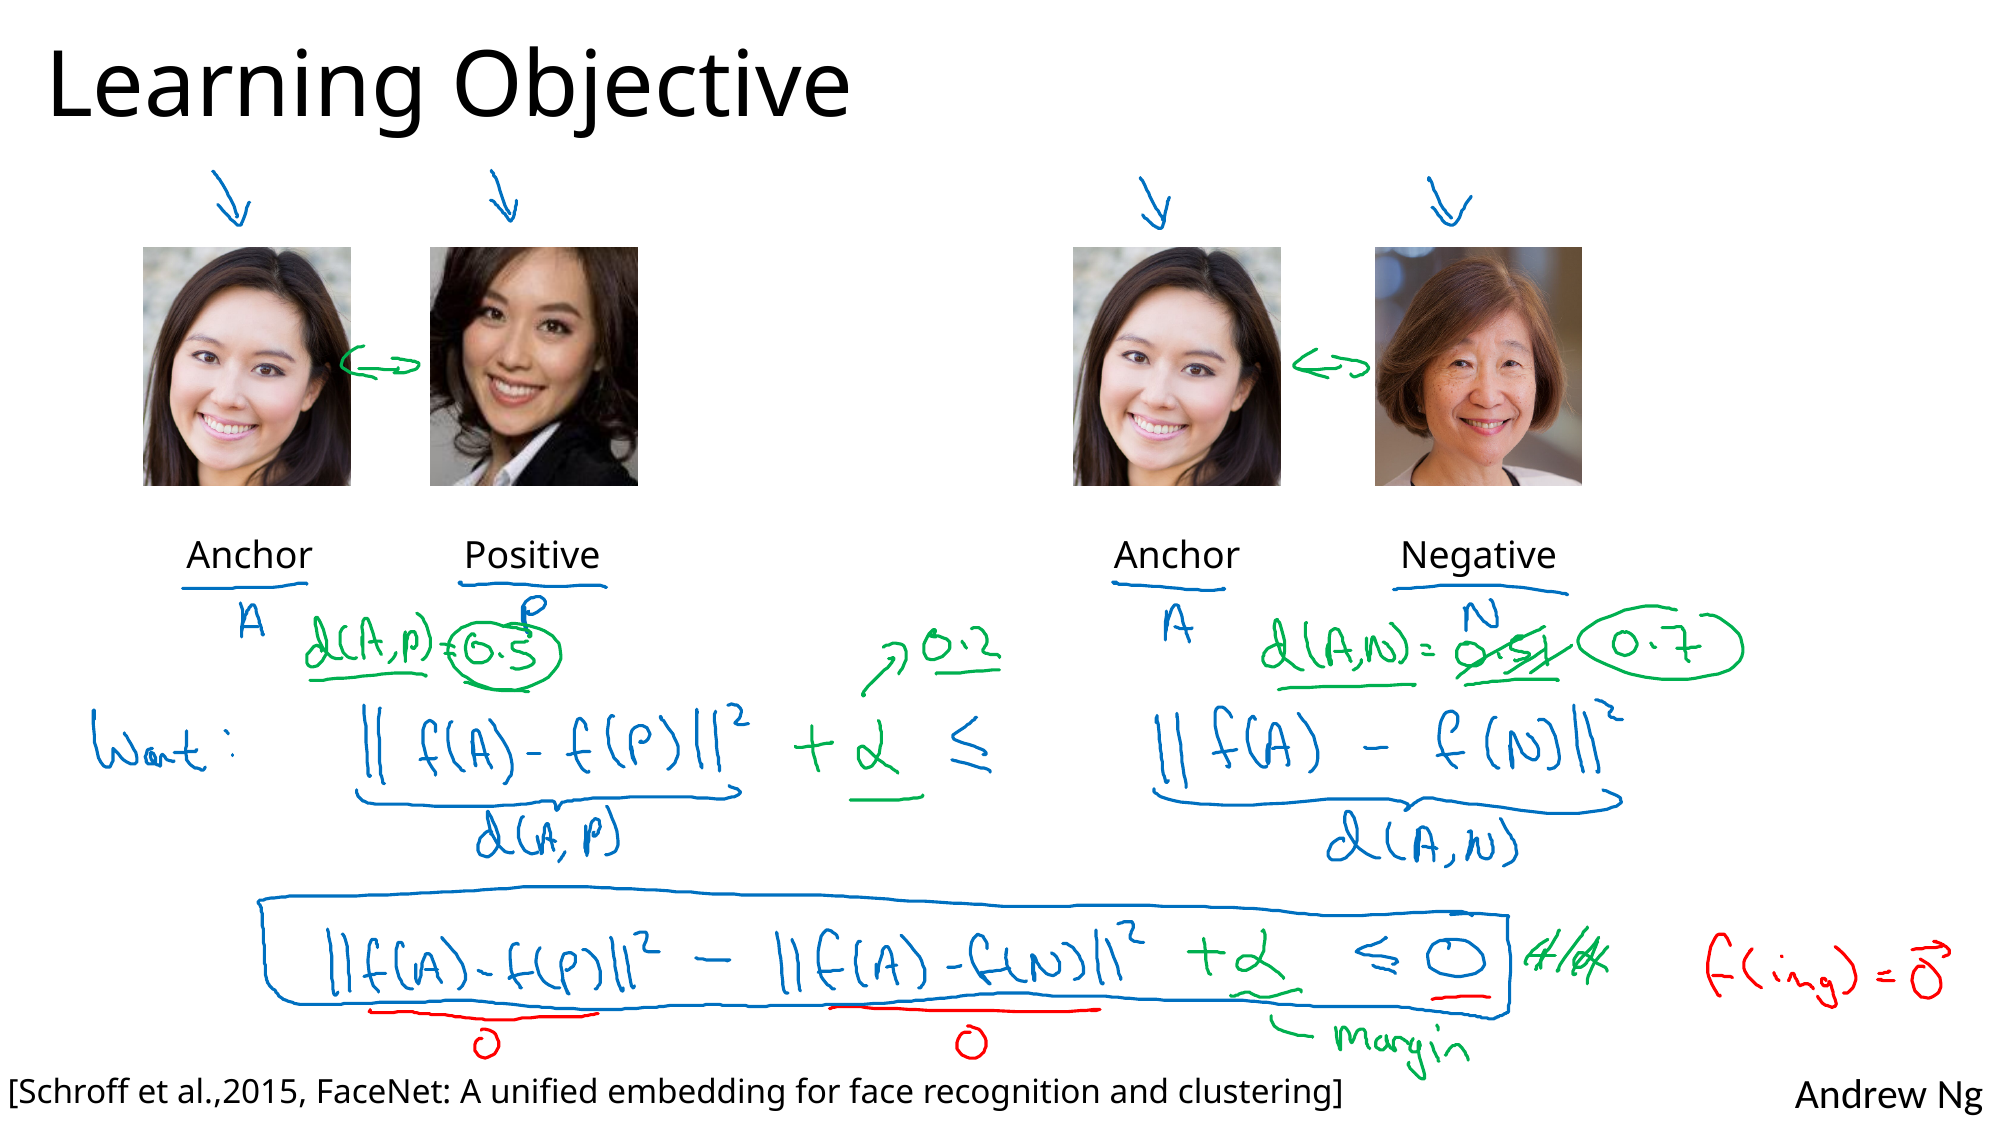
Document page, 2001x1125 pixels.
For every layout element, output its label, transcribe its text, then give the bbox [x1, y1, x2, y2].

title Learning Objective [30, 29, 2000, 248]
text_box [Schroff et al.,2015, FaceNet: A unified embedding for face recognition and clustering] [0, 1062, 1377, 1119]
picture [89, 166, 1955, 1084]
